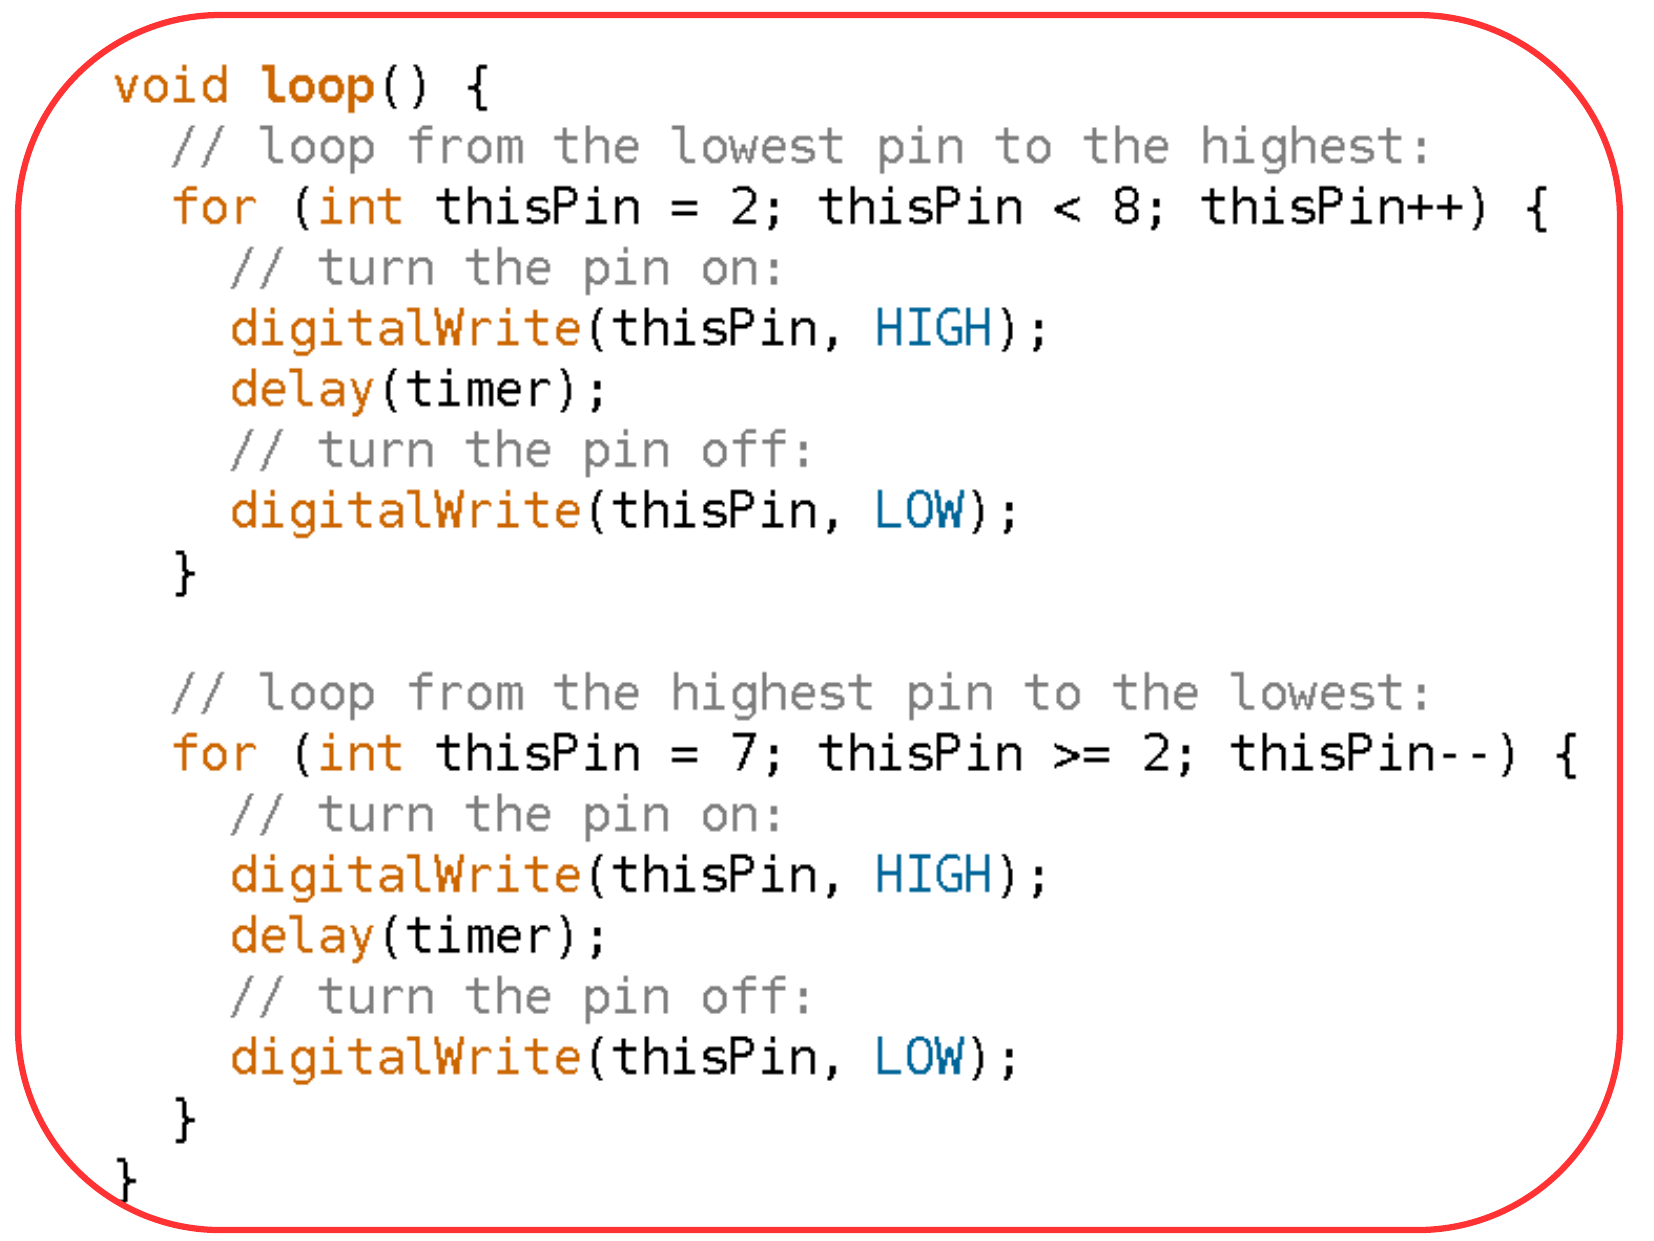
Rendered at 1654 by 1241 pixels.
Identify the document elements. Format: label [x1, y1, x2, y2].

picture [105, 59, 1591, 1216]
picture [1550, 59, 1591, 105]
picture [105, 1199, 135, 1216]
picture [1503, 1140, 1591, 1216]
